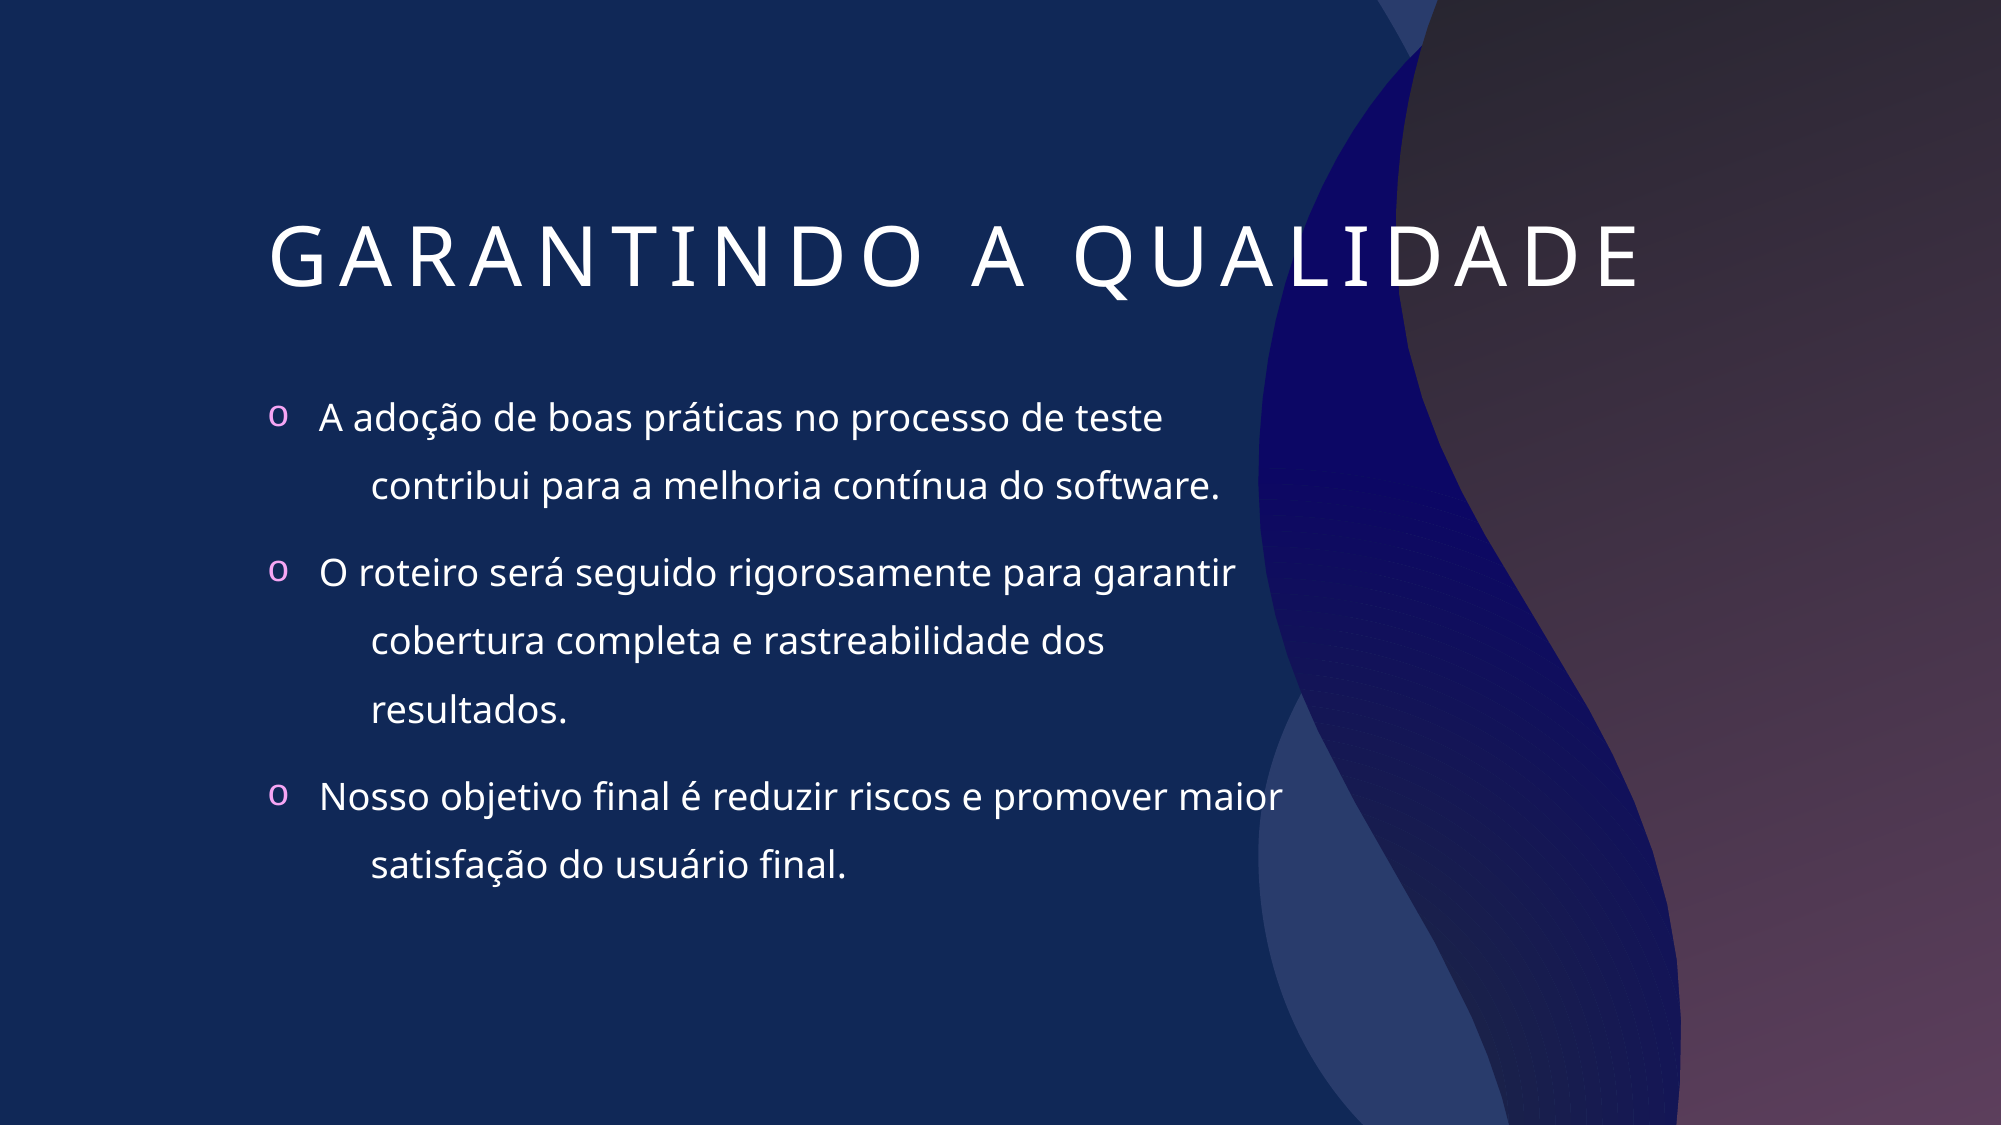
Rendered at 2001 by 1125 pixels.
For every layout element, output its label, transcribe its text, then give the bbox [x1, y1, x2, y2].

title Garantindo a Qualidade [251, 136, 1709, 312]
list A adoção de boas práticas no processo de teste contribui para a melhoria contínua do software. O roteiro será seguido rigorosamente para garantir cobertura completa e rastreabilidade dos resultados. Nosso objetivo final é reduzir riscos e promover maior satisfação do usuário final. [251, 363, 1306, 902]
